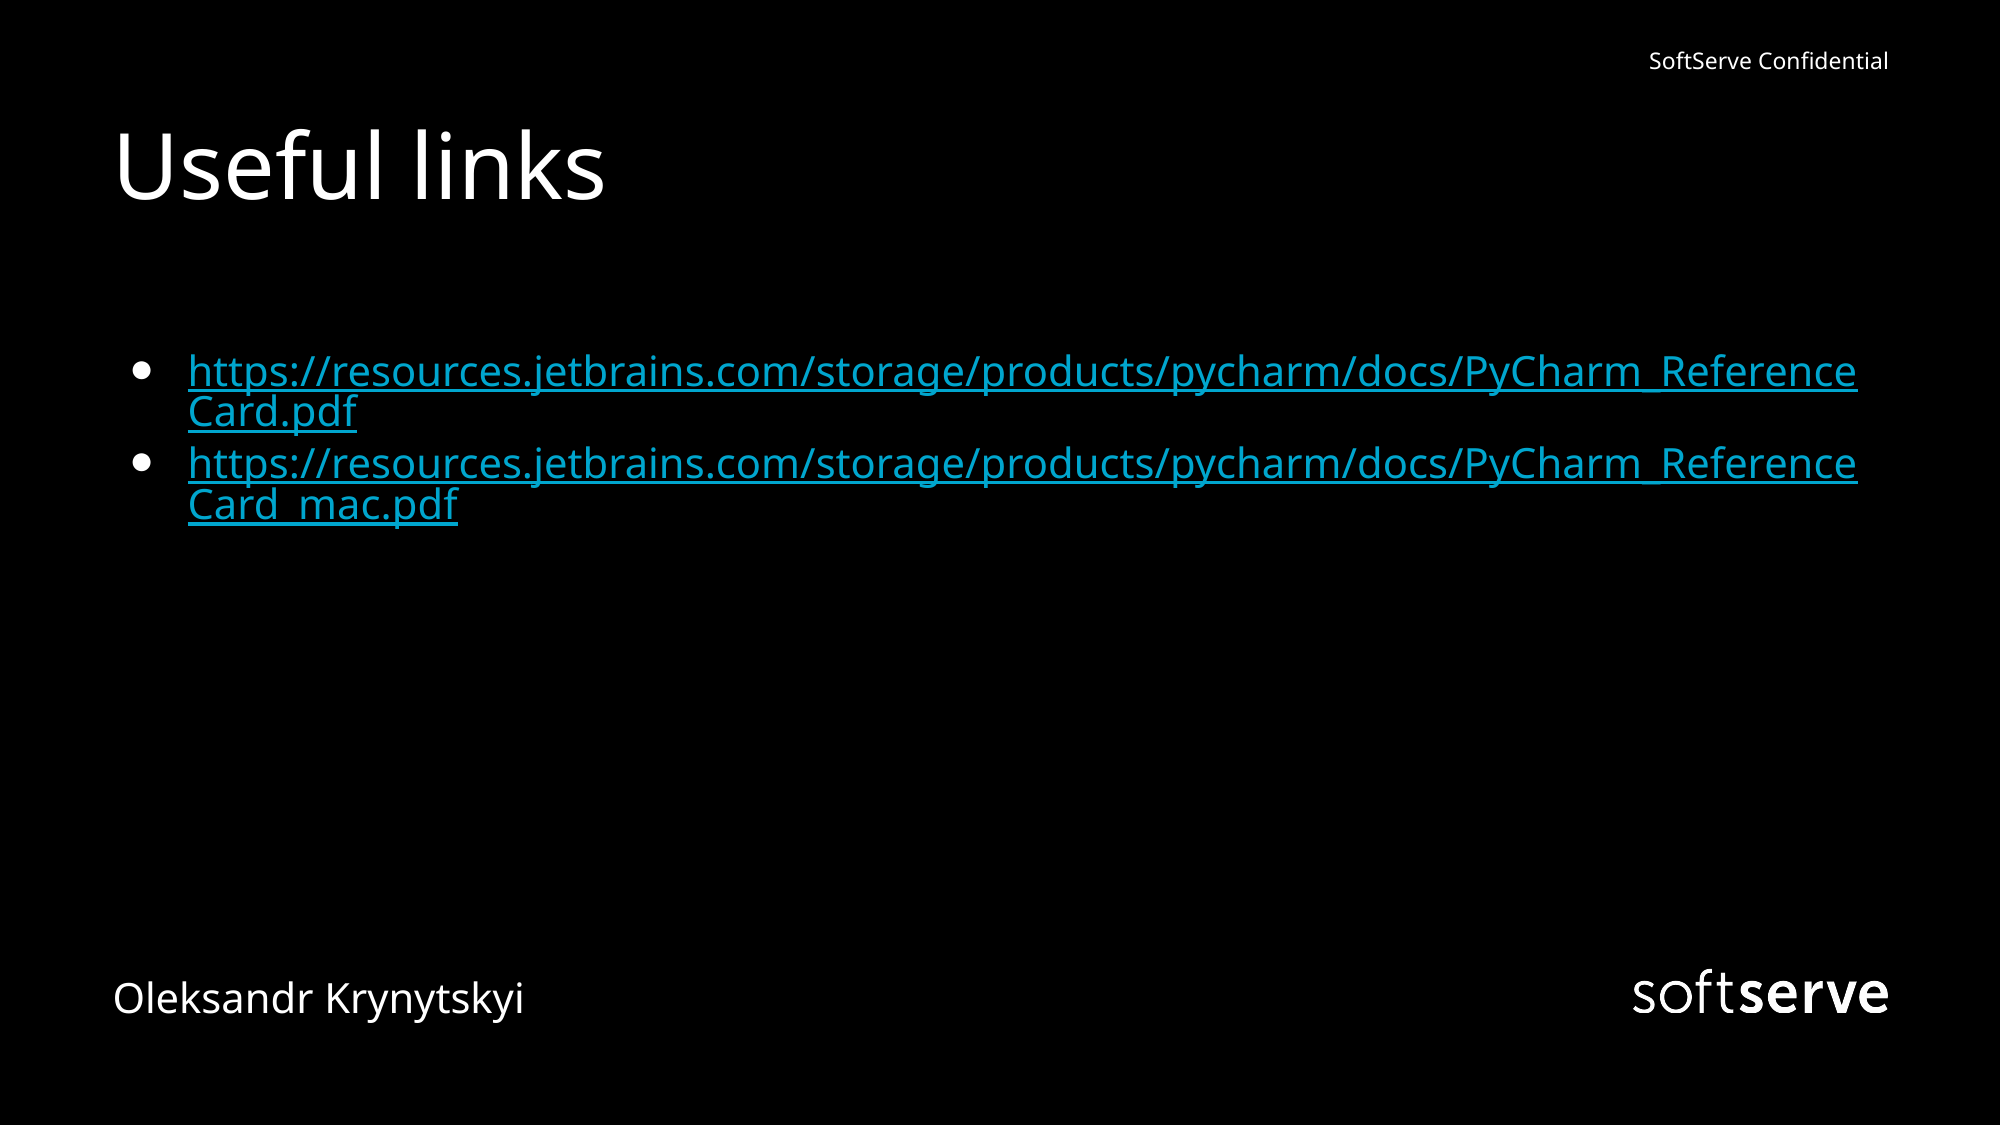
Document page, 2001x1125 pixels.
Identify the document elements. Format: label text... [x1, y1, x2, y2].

title Useful links [112, 112, 1888, 225]
list Oleksandr Krynytskyi [112, 970, 682, 1019]
list https://resources.jetbrains.com/storage/products/pycharm/docs/PyCharm_ReferenceCard.pdf https://resources.jetbrains.com/storage/products/pycharm/docs/PyCharm_ReferenceCard_mac.pdf [112, 337, 1888, 900]
picture [1633, 968, 1888, 1013]
